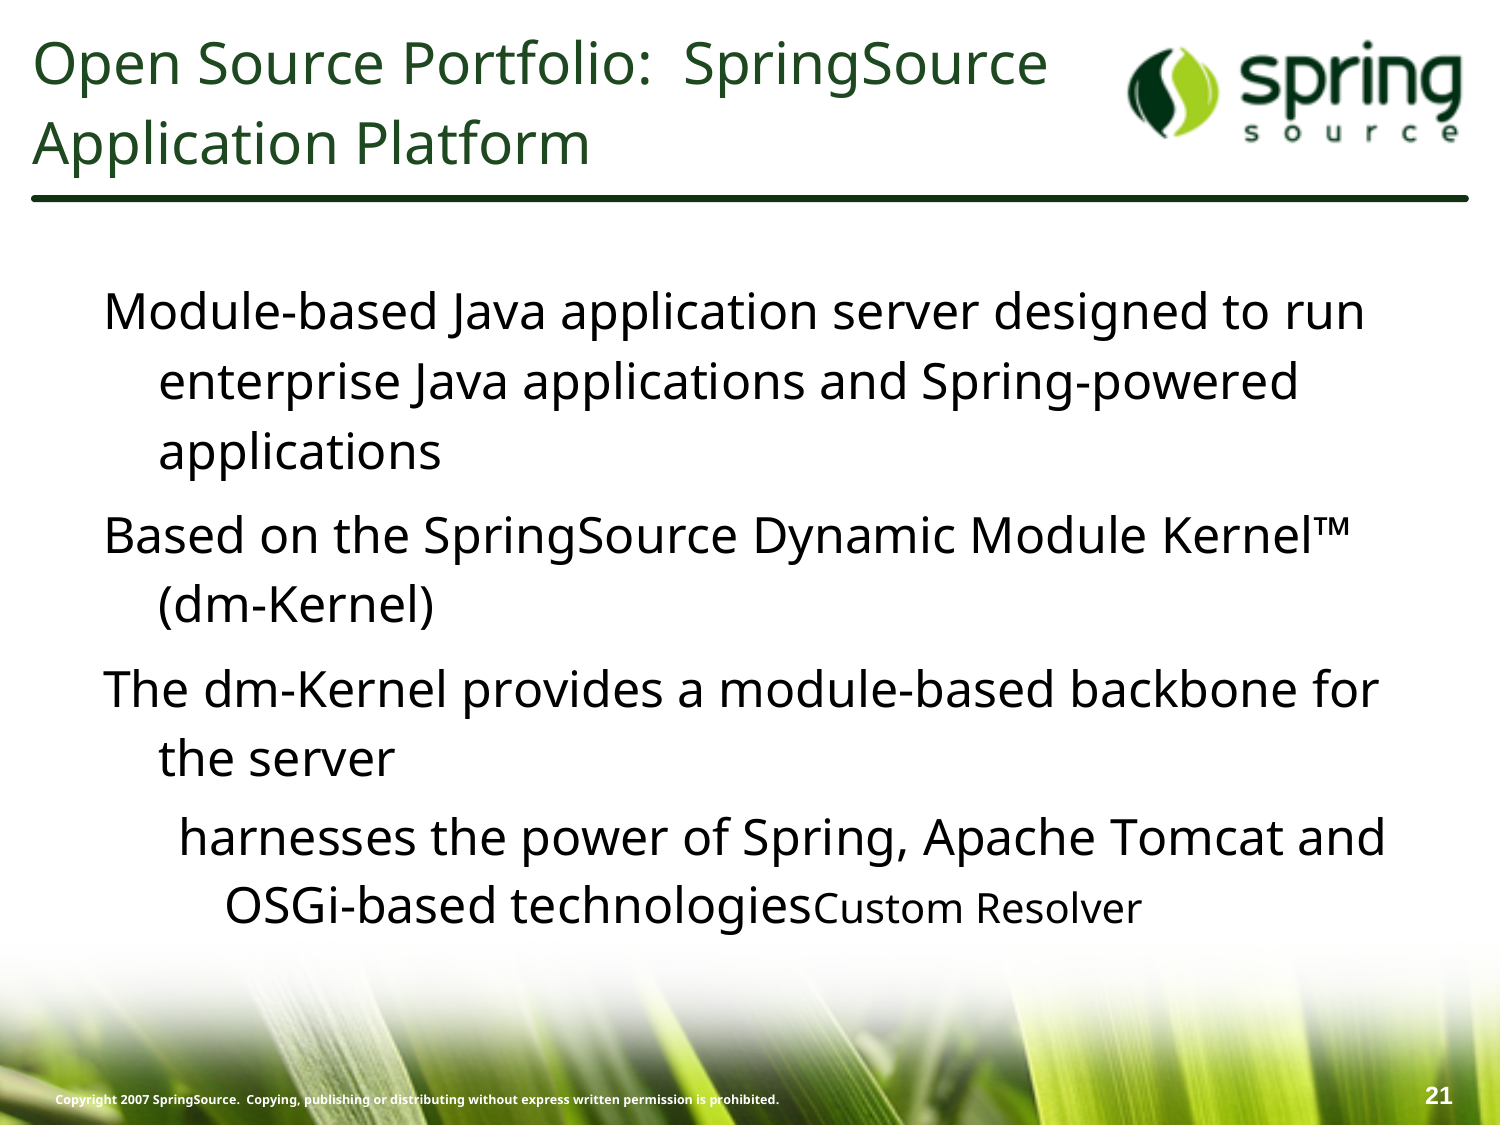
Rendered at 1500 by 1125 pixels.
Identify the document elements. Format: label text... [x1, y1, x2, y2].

list Module-based Java application server designed to run enterprise Java applications and Spring-powered applications Based on the SpringSource Dynamic Module Kernel™ (dm-Kernel) The dm-Kernel provides a module-based backbone for the server harnesses the power of Spring, Apache Tomcat and OSGi-based technologiesCustom Resolver [103, 275, 1394, 938]
title Open Source Portfolio: SpringSource Application Platform [32, 20, 1089, 184]
picture [0, 941, 1500, 1125]
picture [1093, 32, 1500, 158]
